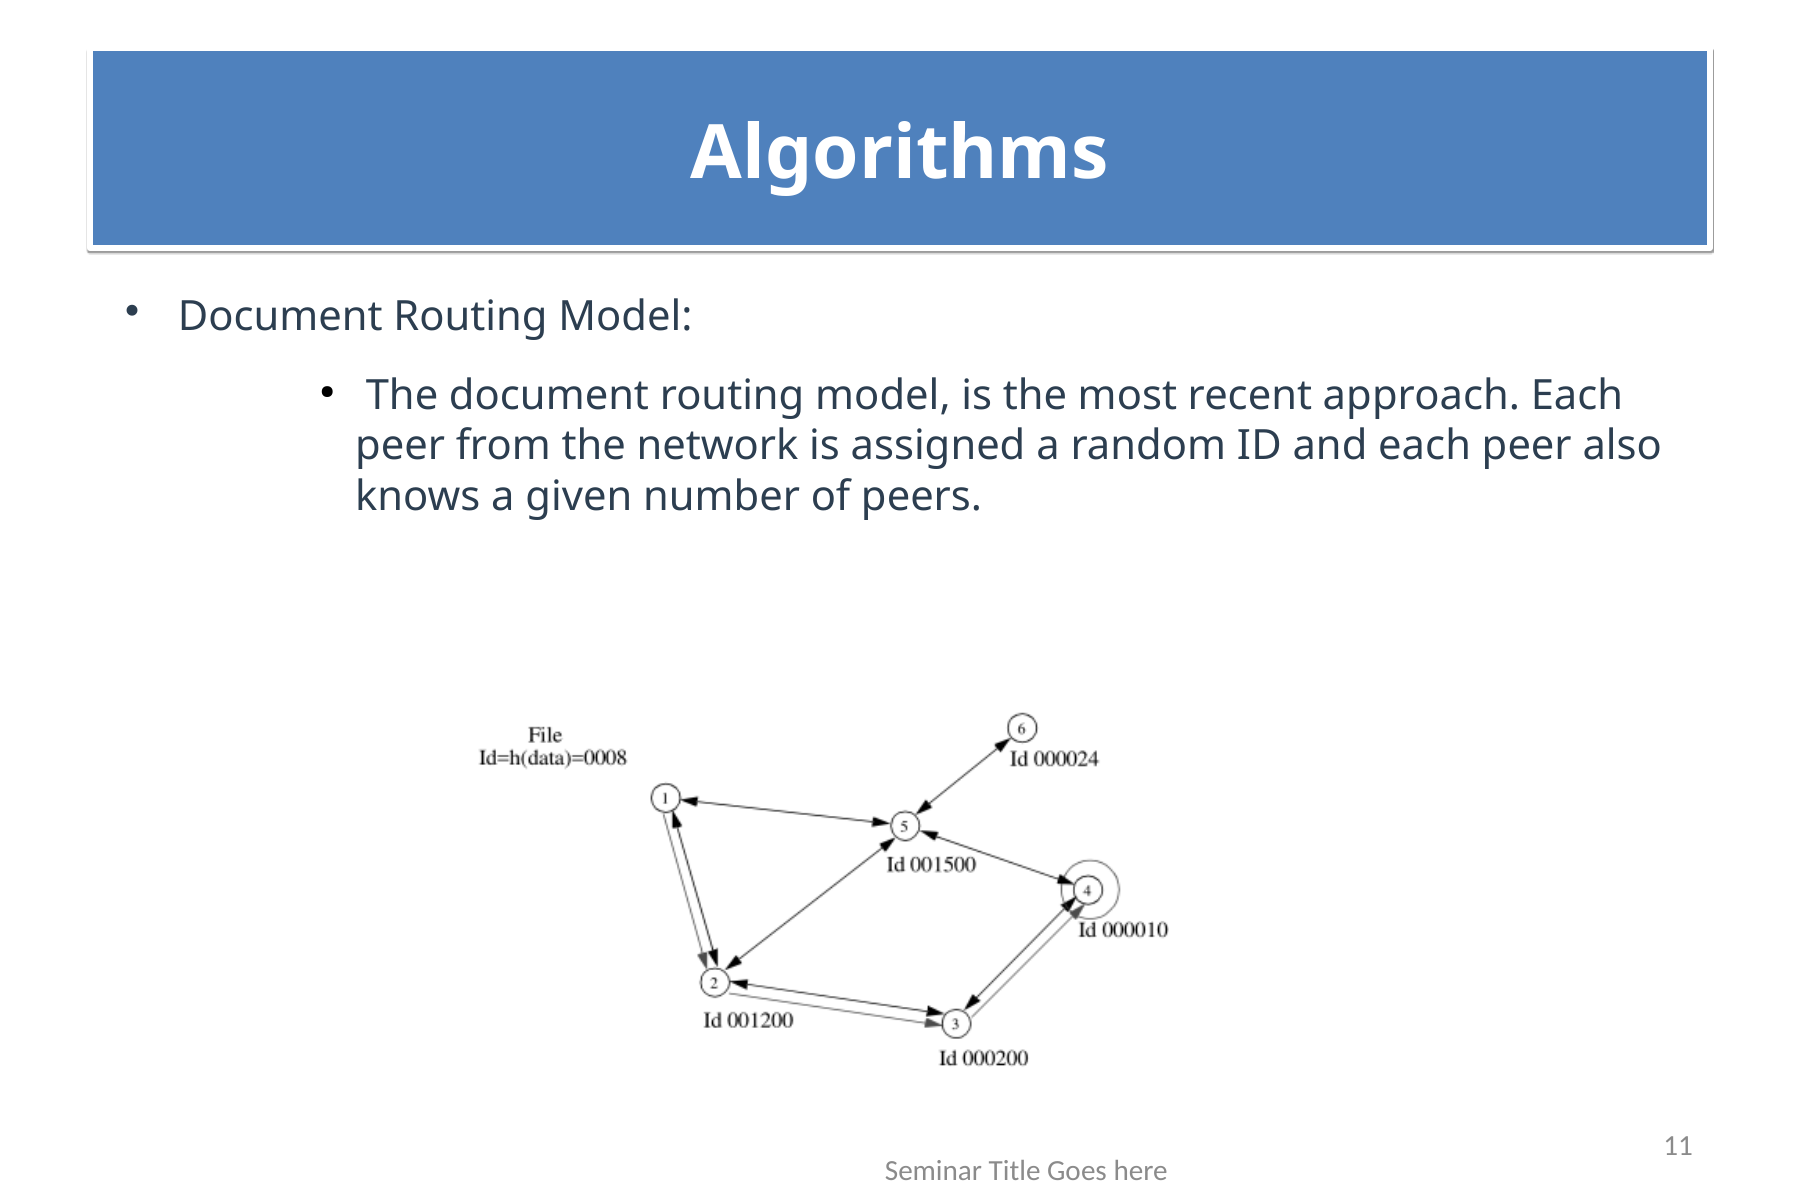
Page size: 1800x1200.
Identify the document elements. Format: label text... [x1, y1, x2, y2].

text_box Seminar Title Goes here [639, 1137, 1413, 1200]
slide_number 11 [1290, 1112, 1710, 1177]
list Document Routing Model: The document routing model, is the most recent approach. Each peer from the network is assigned a random ID and each peer also knows a given number of peers. [90, 279, 1710, 1072]
picture [460, 696, 1194, 1089]
title Algorithms [90, 48, 1710, 249]
